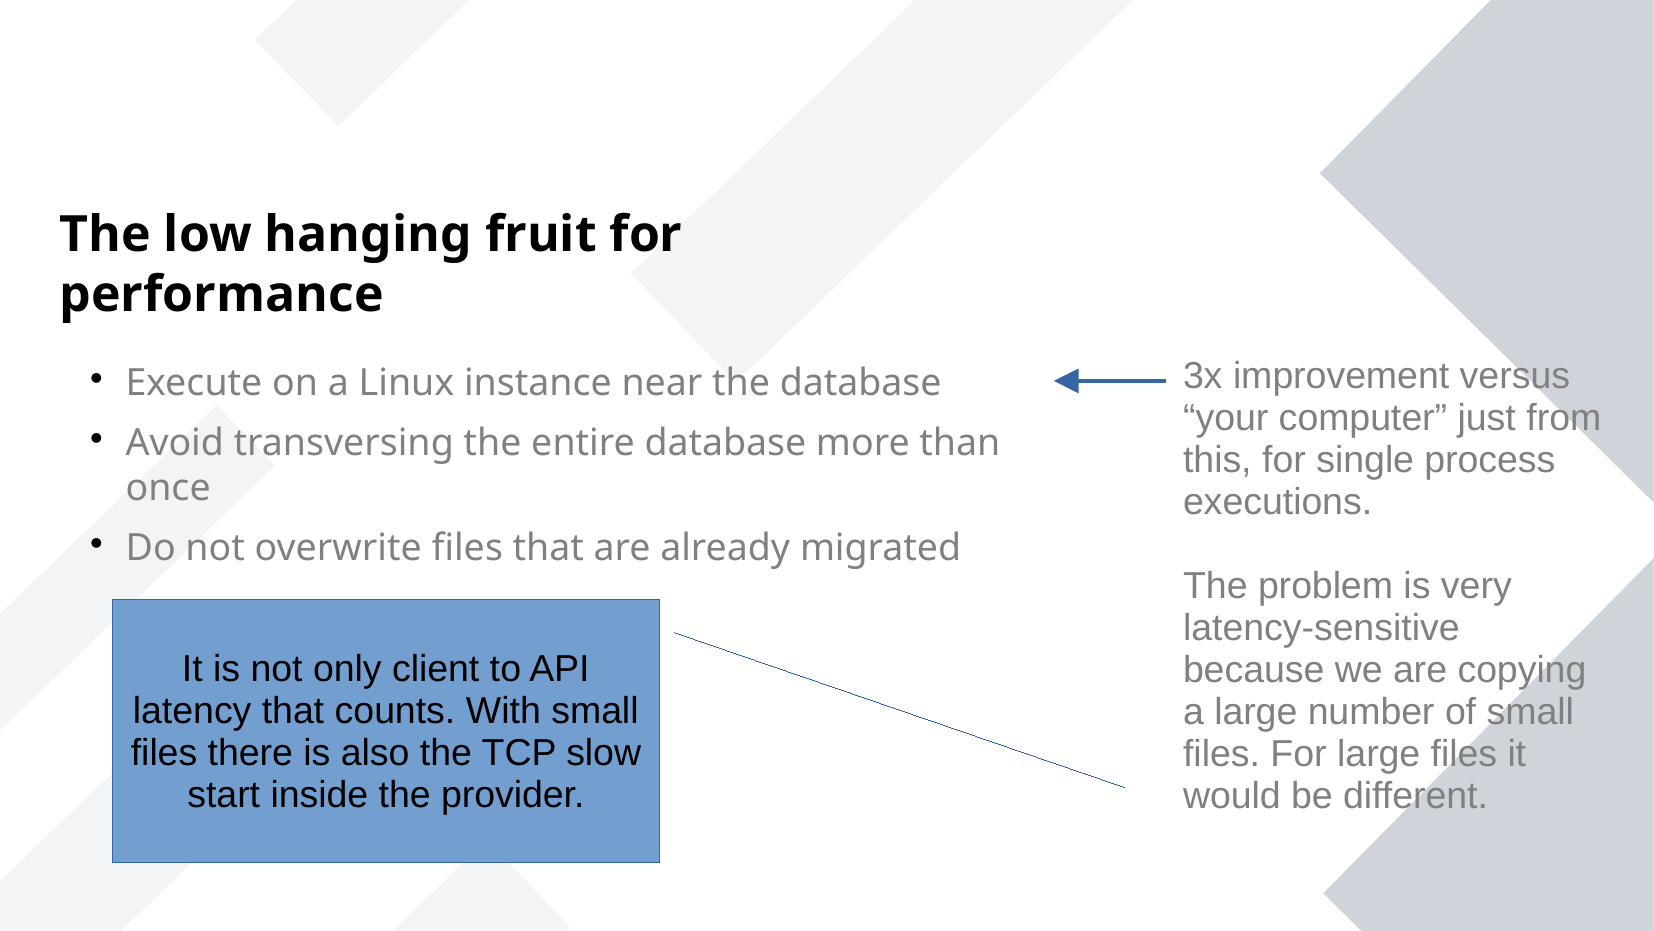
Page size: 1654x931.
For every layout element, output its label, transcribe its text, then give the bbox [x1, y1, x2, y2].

text_box Execute on a Linux instance near the database Avoid transversing the entire database more than once Do not overwrite files that are already migrated [75, 350, 1088, 680]
text_box The low hanging fruit for performance [44, 193, 1013, 301]
text_box It is not only client to API latency that counts. With small files there is also the TCP slow start inside the provider. [112, 600, 660, 863]
text_box 3x improvement versus “your computer” just from this, for single process executions. The problem is very latency-sensitive because we are copying a large number of small files. For large files it would be different. [1168, 347, 1619, 825]
